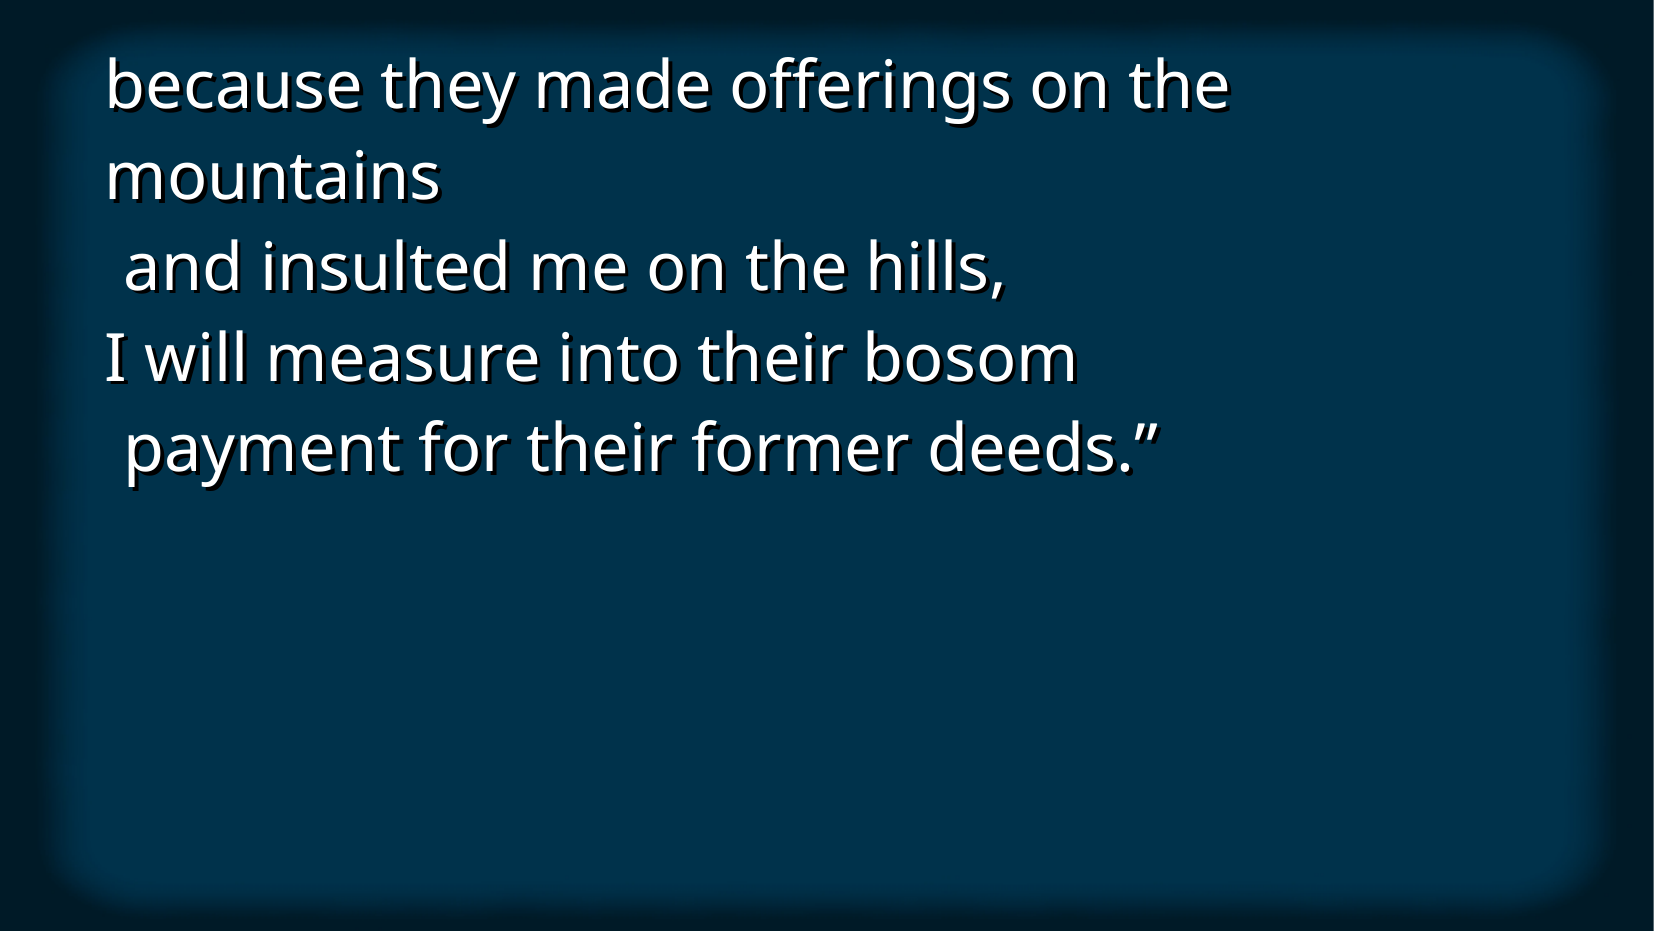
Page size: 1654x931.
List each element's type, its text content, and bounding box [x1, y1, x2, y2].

picture [0, 0, 1654, 931]
text_box because they made offerings on the mountains and insulted me on the hills, I will measure into their bosom payment for their former deeds.” [90, 30, 1576, 400]
